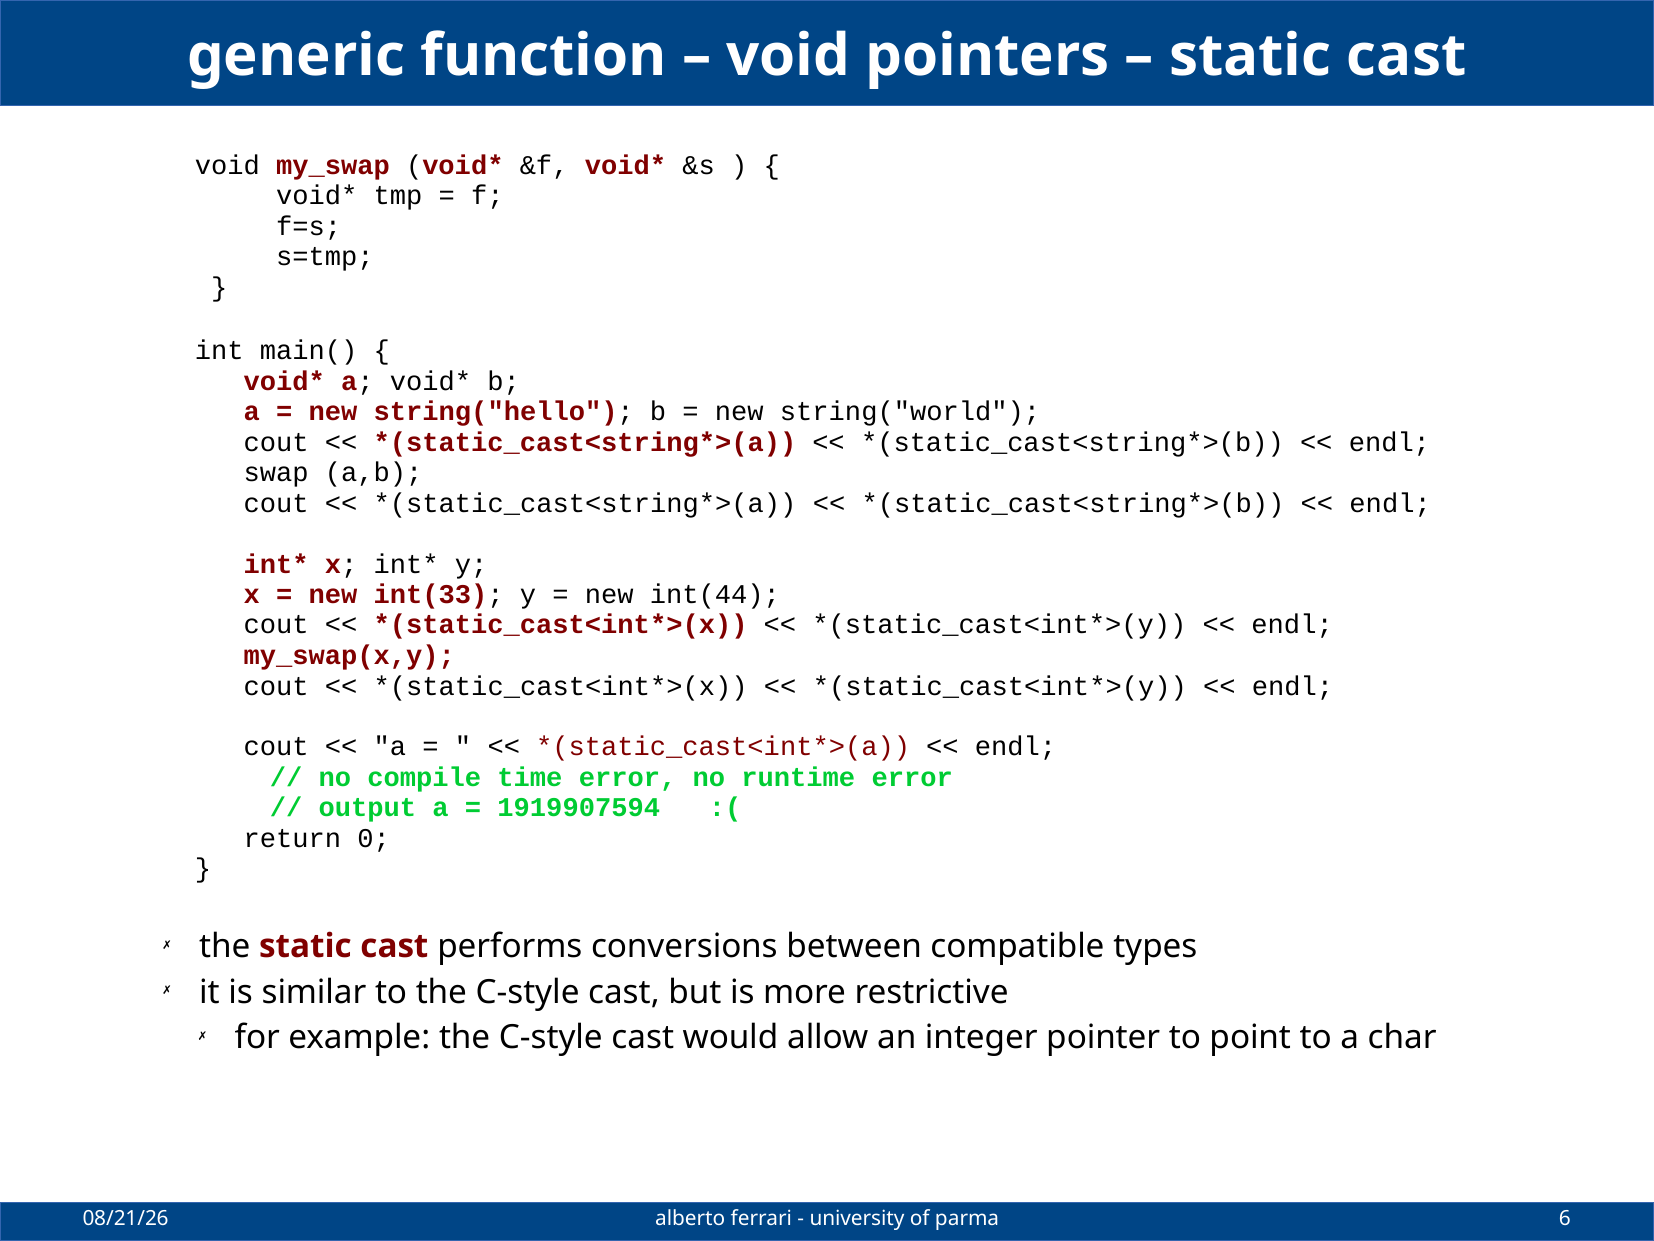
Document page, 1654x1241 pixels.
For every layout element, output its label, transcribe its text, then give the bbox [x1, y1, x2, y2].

text_box void my_swap (void* &f, void* &s ) { void* tmp = f; f=s; s=tmp; } int main() { void* a; void* b; a = new string("hello"); b = new string("world"); cout << *(static_cast<string*>(a)) << *(static_cast<string*>(b)) << endl; swap (a,b); cout << *(static_cast<string*>(a)) << *(static_cast<string*>(b)) << endl; int* x; int* y; x = new int(33); y = new int(44); cout << *(static_cast<int*>(x)) << *(static_cast<int*>(y)) << endl; my_swap(x,y); cout << *(static_cast<int*>(x)) << *(static_cast<int*>(y)) << endl; cout << "a = " << *(static_cast<int*>(a)) << endl; // no compile time error, no runtime error // output a = 1919907594 :( return 0; } [180, 144, 1501, 901]
text_box the static cast performs conversions between compatible types it is similar to the C-style cast, but is more restrictive for example: the C-style cast would allow an integer pointer to point to a char [148, 915, 1576, 1110]
title generic function – void pointers – static cast [0, 0, 1654, 106]
